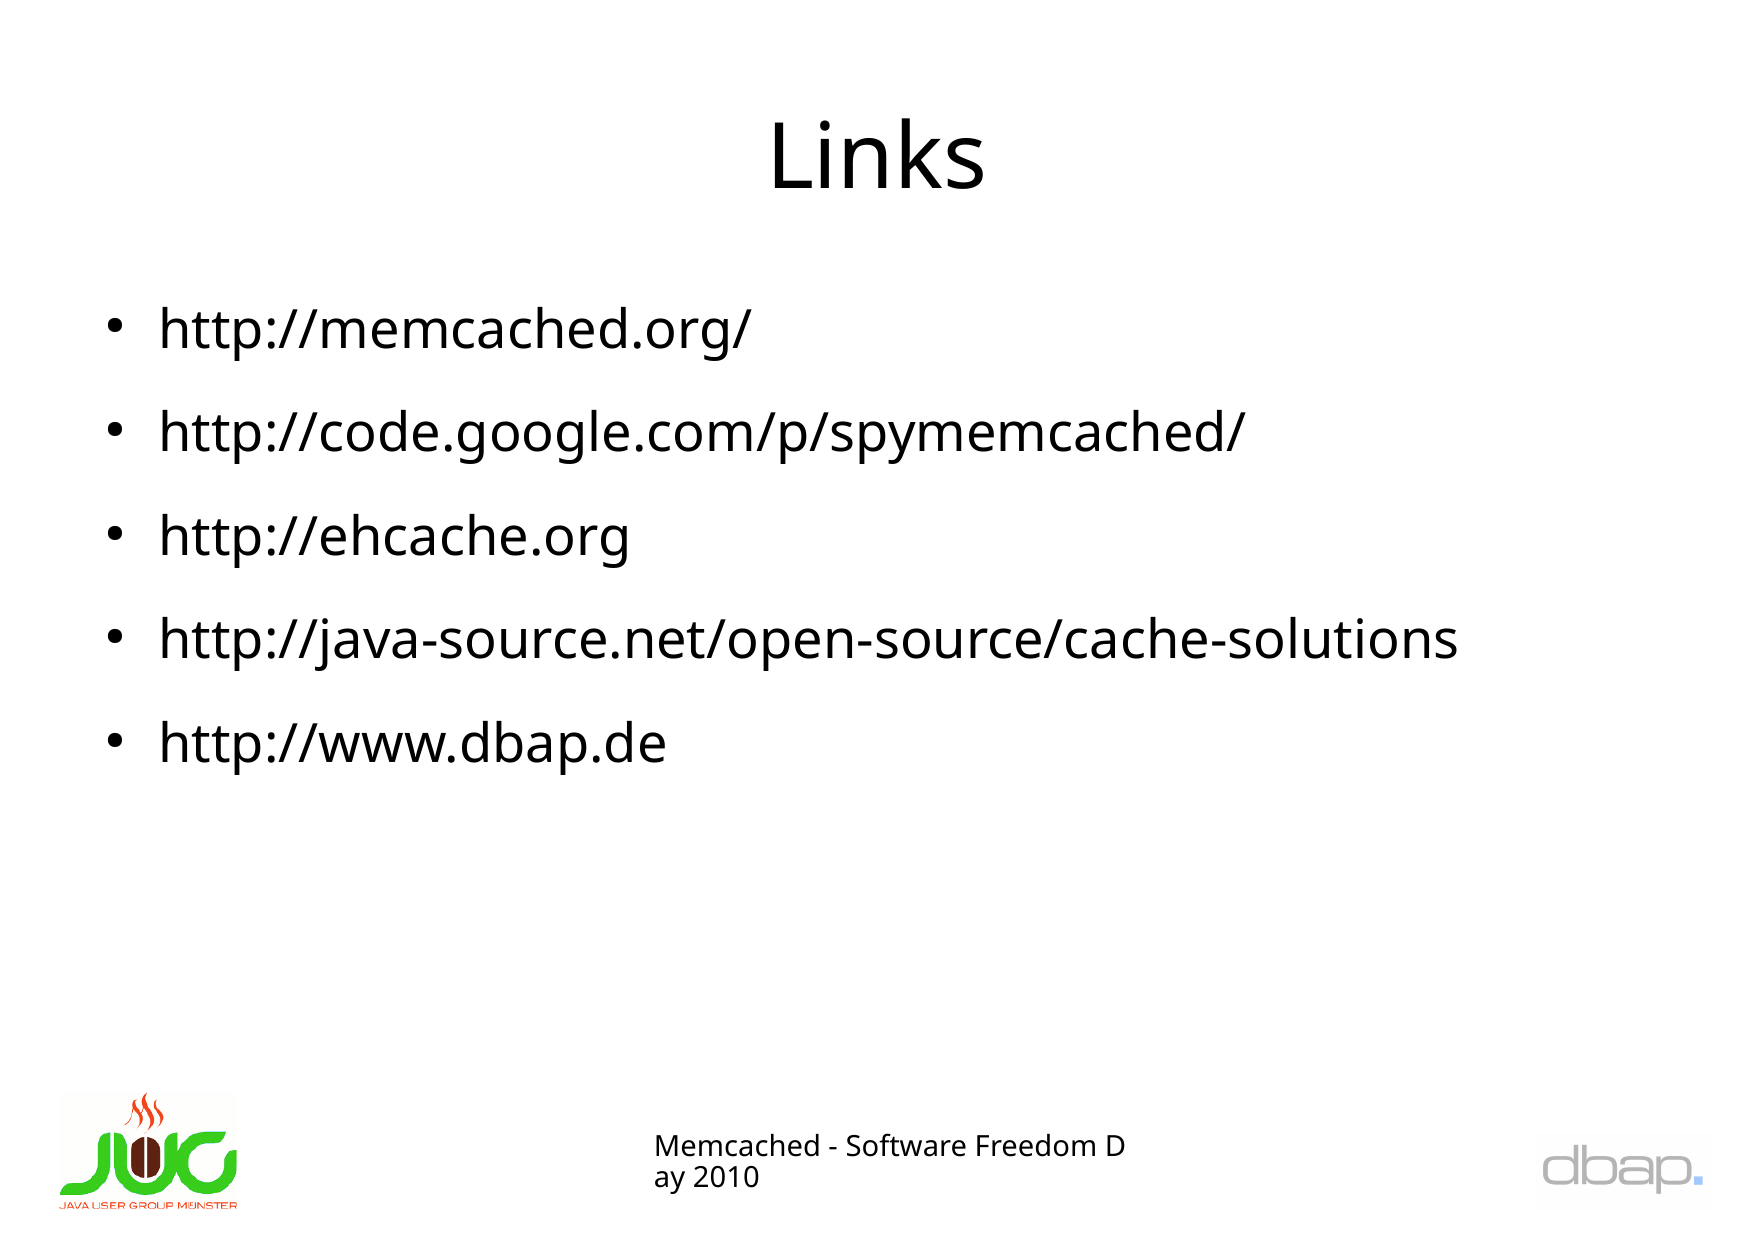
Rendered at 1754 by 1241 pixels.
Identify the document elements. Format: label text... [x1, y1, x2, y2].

list http://memcached.org/ http://code.google.com/p/spymemcached/ http://ehcache.org http://java-source.net/open-source/cache-solutions http://www.dbap.de [87, 290, 1667, 710]
picture [59, 1092, 237, 1209]
picture [1535, 1133, 1713, 1211]
title Links [87, 49, 1667, 257]
